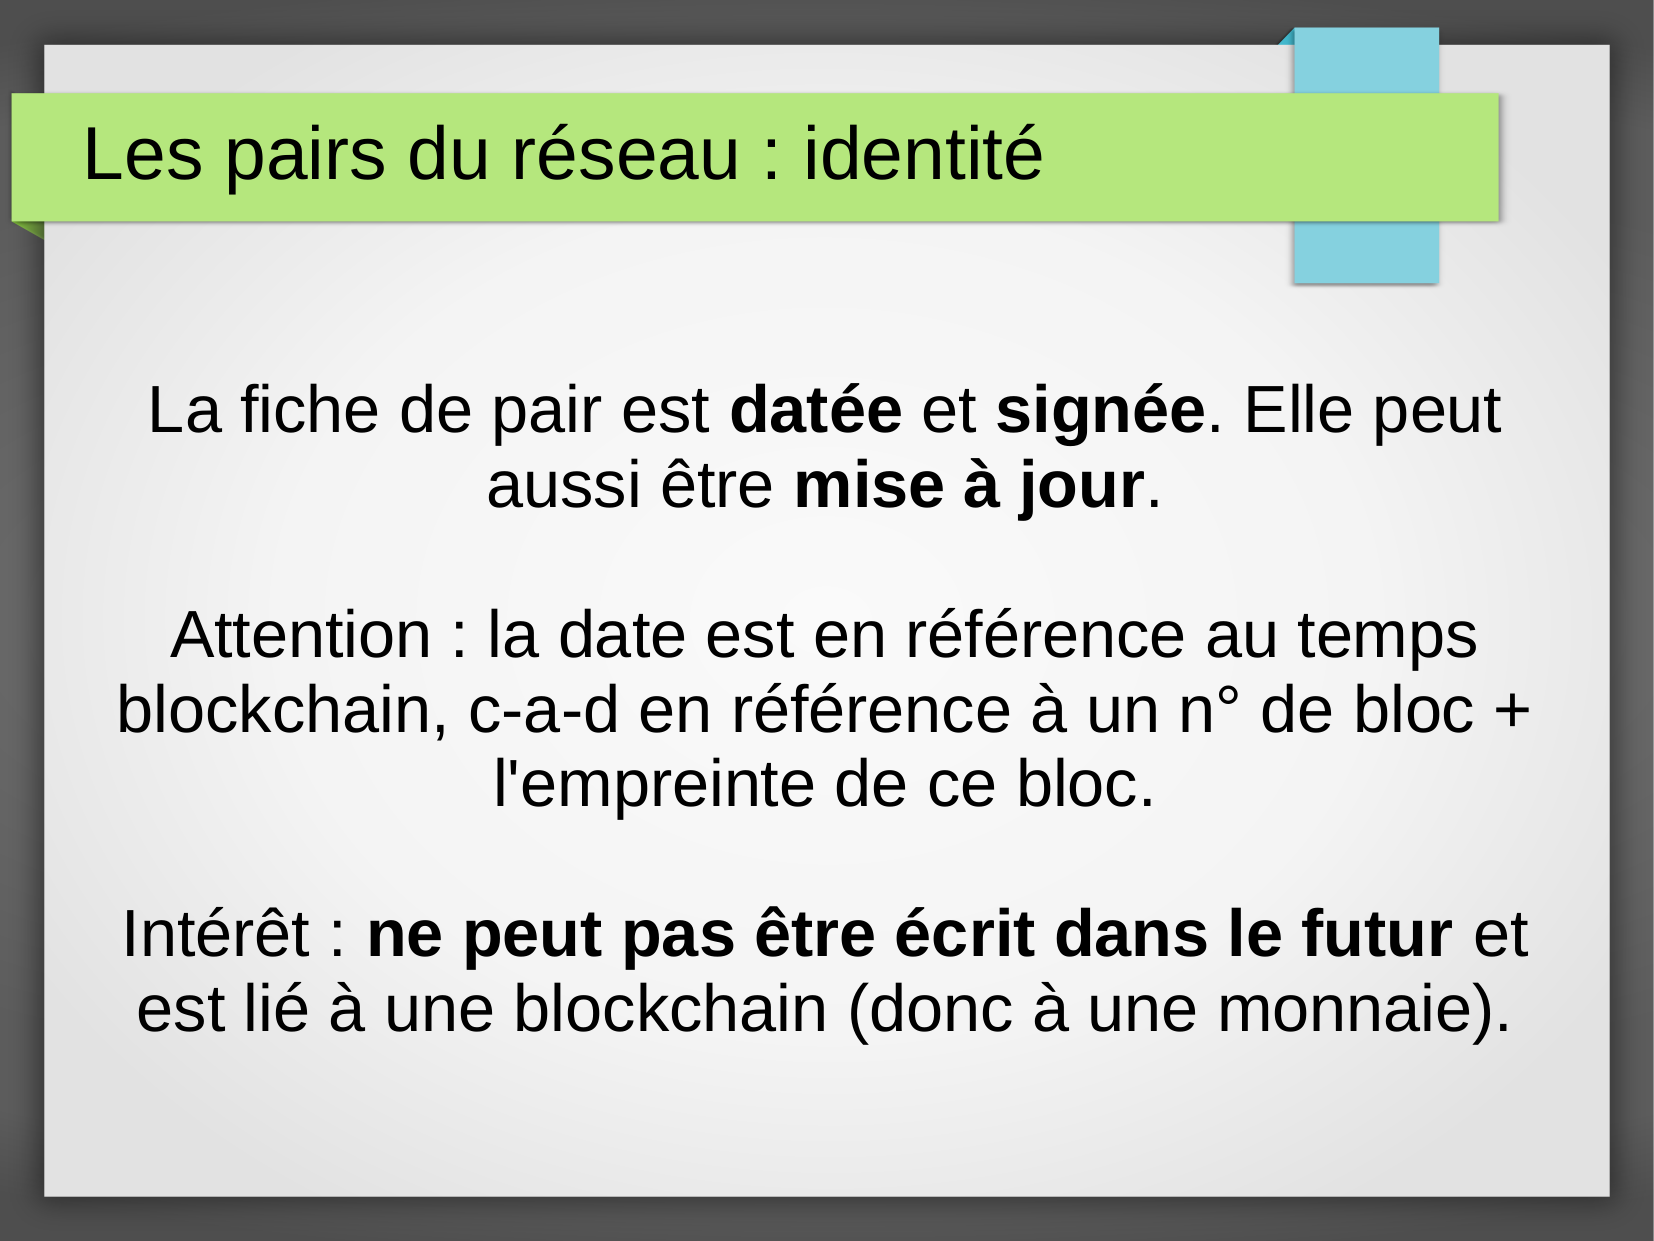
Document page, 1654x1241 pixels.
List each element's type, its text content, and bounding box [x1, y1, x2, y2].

title Les pairs du réseau : identité [82, 94, 1501, 213]
picture [0, 0, 1654, 1241]
subtitle La fiche de pair est datée et signée. Elle peut aussi être mise à jour. Attention : la date est en référence au temps blockchain, c-a-d en référence à un n° de bloc + l'empreinte de ce bloc. Intérêt : ne peut pas être écrit dans le futur et est lié à une blockchain (donc à une monnaie). [81, 349, 1570, 1069]
